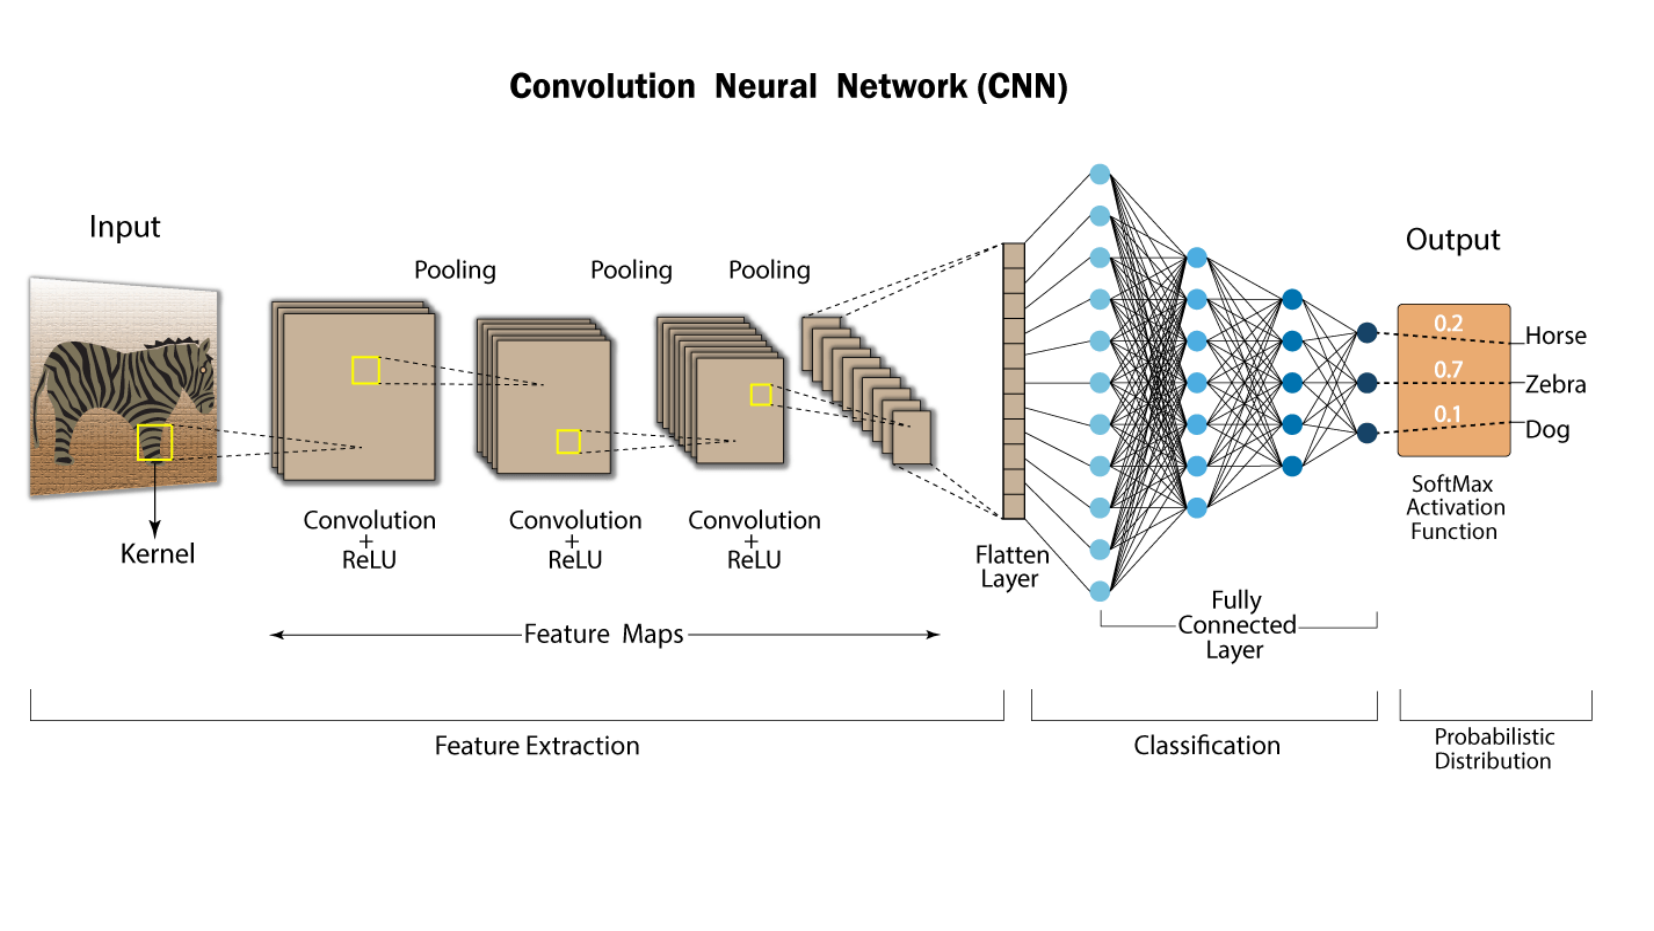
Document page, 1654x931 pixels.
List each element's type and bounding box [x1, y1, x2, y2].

picture [0, 20, 1624, 798]
